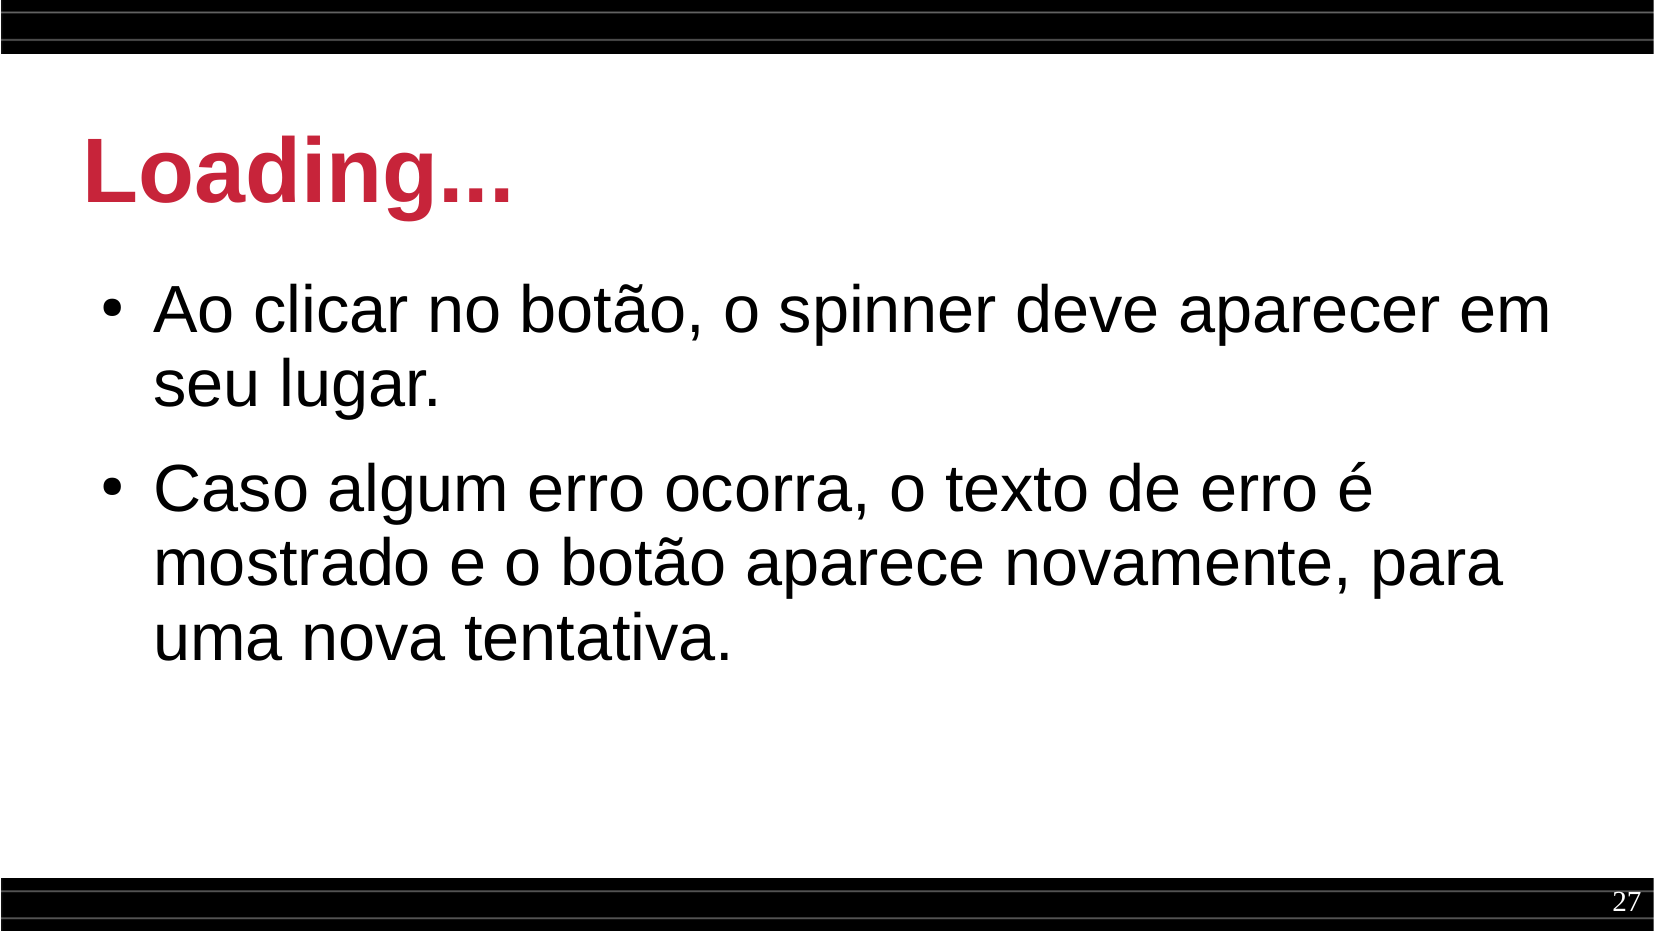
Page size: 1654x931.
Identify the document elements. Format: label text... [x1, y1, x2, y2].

picture [1, 878, 1654, 931]
title Loading... [82, 92, 1571, 249]
list Ao clicar no botão, o spinner deve aparecer em seu lugar. Caso algum erro ocorra, o texto de erro é mostrado e o botão aparece novamente, para uma nova tentativa. [82, 271, 1571, 758]
picture [1, 0, 1654, 54]
